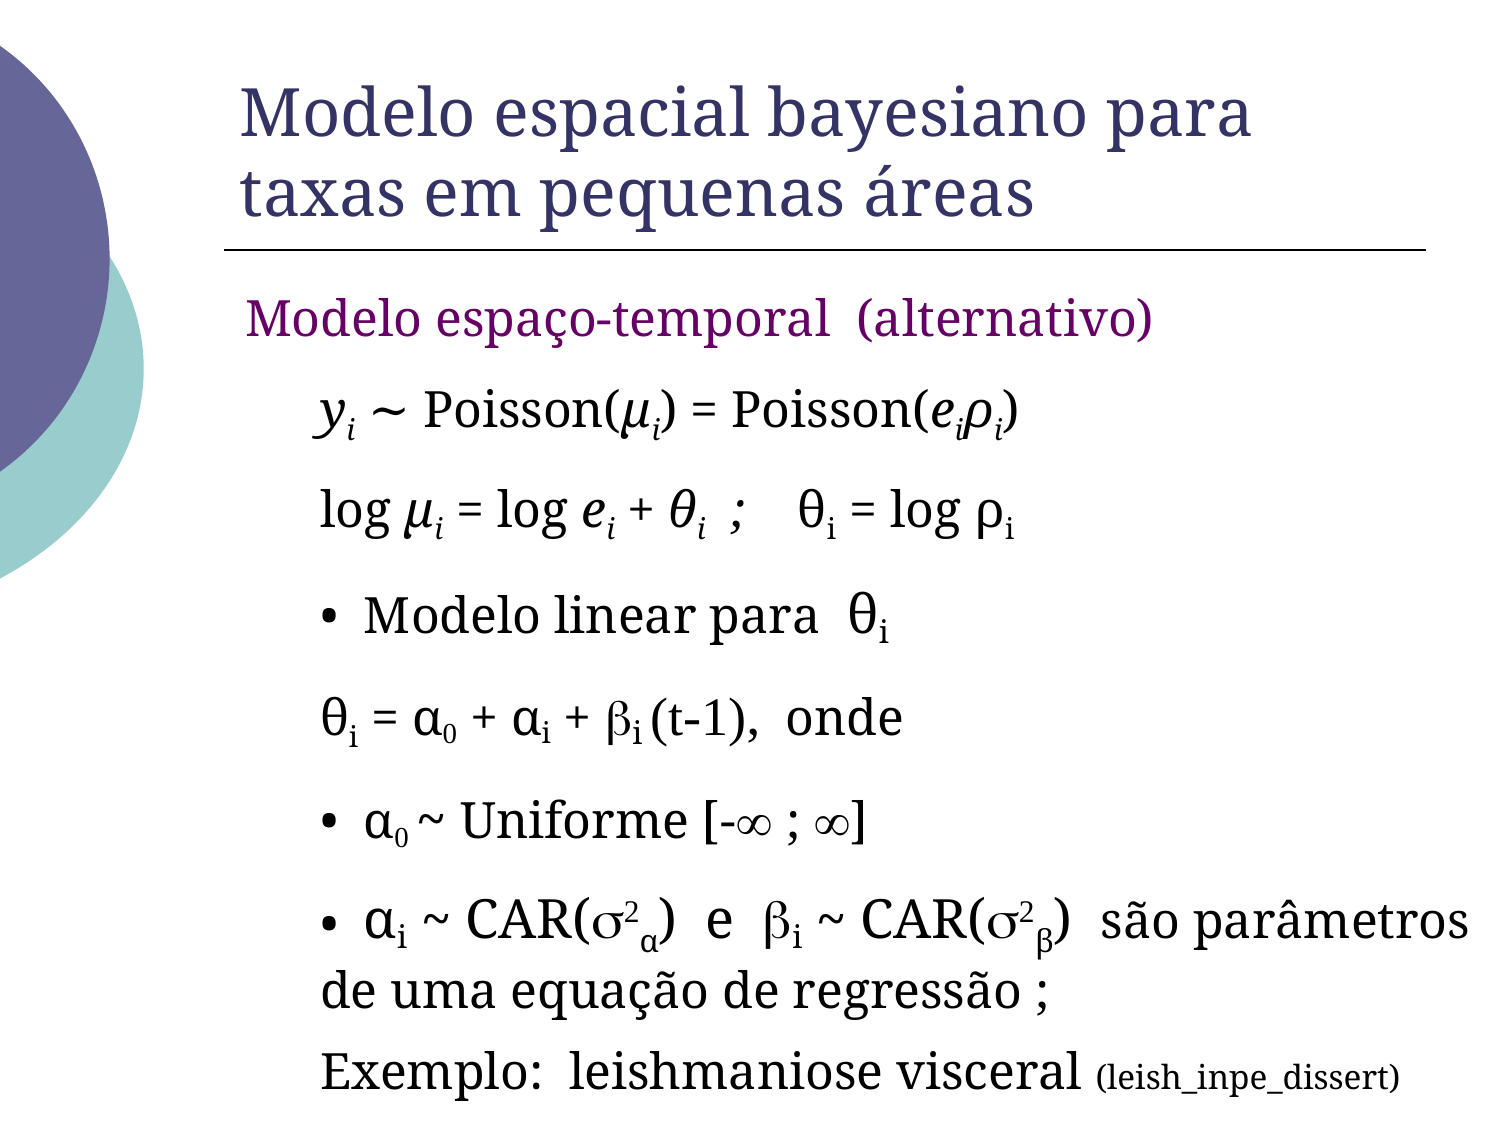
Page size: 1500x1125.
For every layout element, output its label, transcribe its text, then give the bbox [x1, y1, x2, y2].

text_box Modelo espaço-temporal (alternativo) yi ∼ Poisson(µi) = Poisson(eiρi) log µi = log ei + θi ; θi = log ρi Modelo linear para θi θi = α0 + αi + i (t-1), onde α0 ~ Uniforme [- ; ] αi ~ CAR(2α) e i ~ CAR(2β) são parâmetros de uma equação de regressão ; Exemplo: leishmaniose visceral (leish_inpe_dissert) [230, 278, 1500, 1108]
title Modelo espacial bayesiano para taxas em pequenas áreas [224, 49, 1351, 237]
